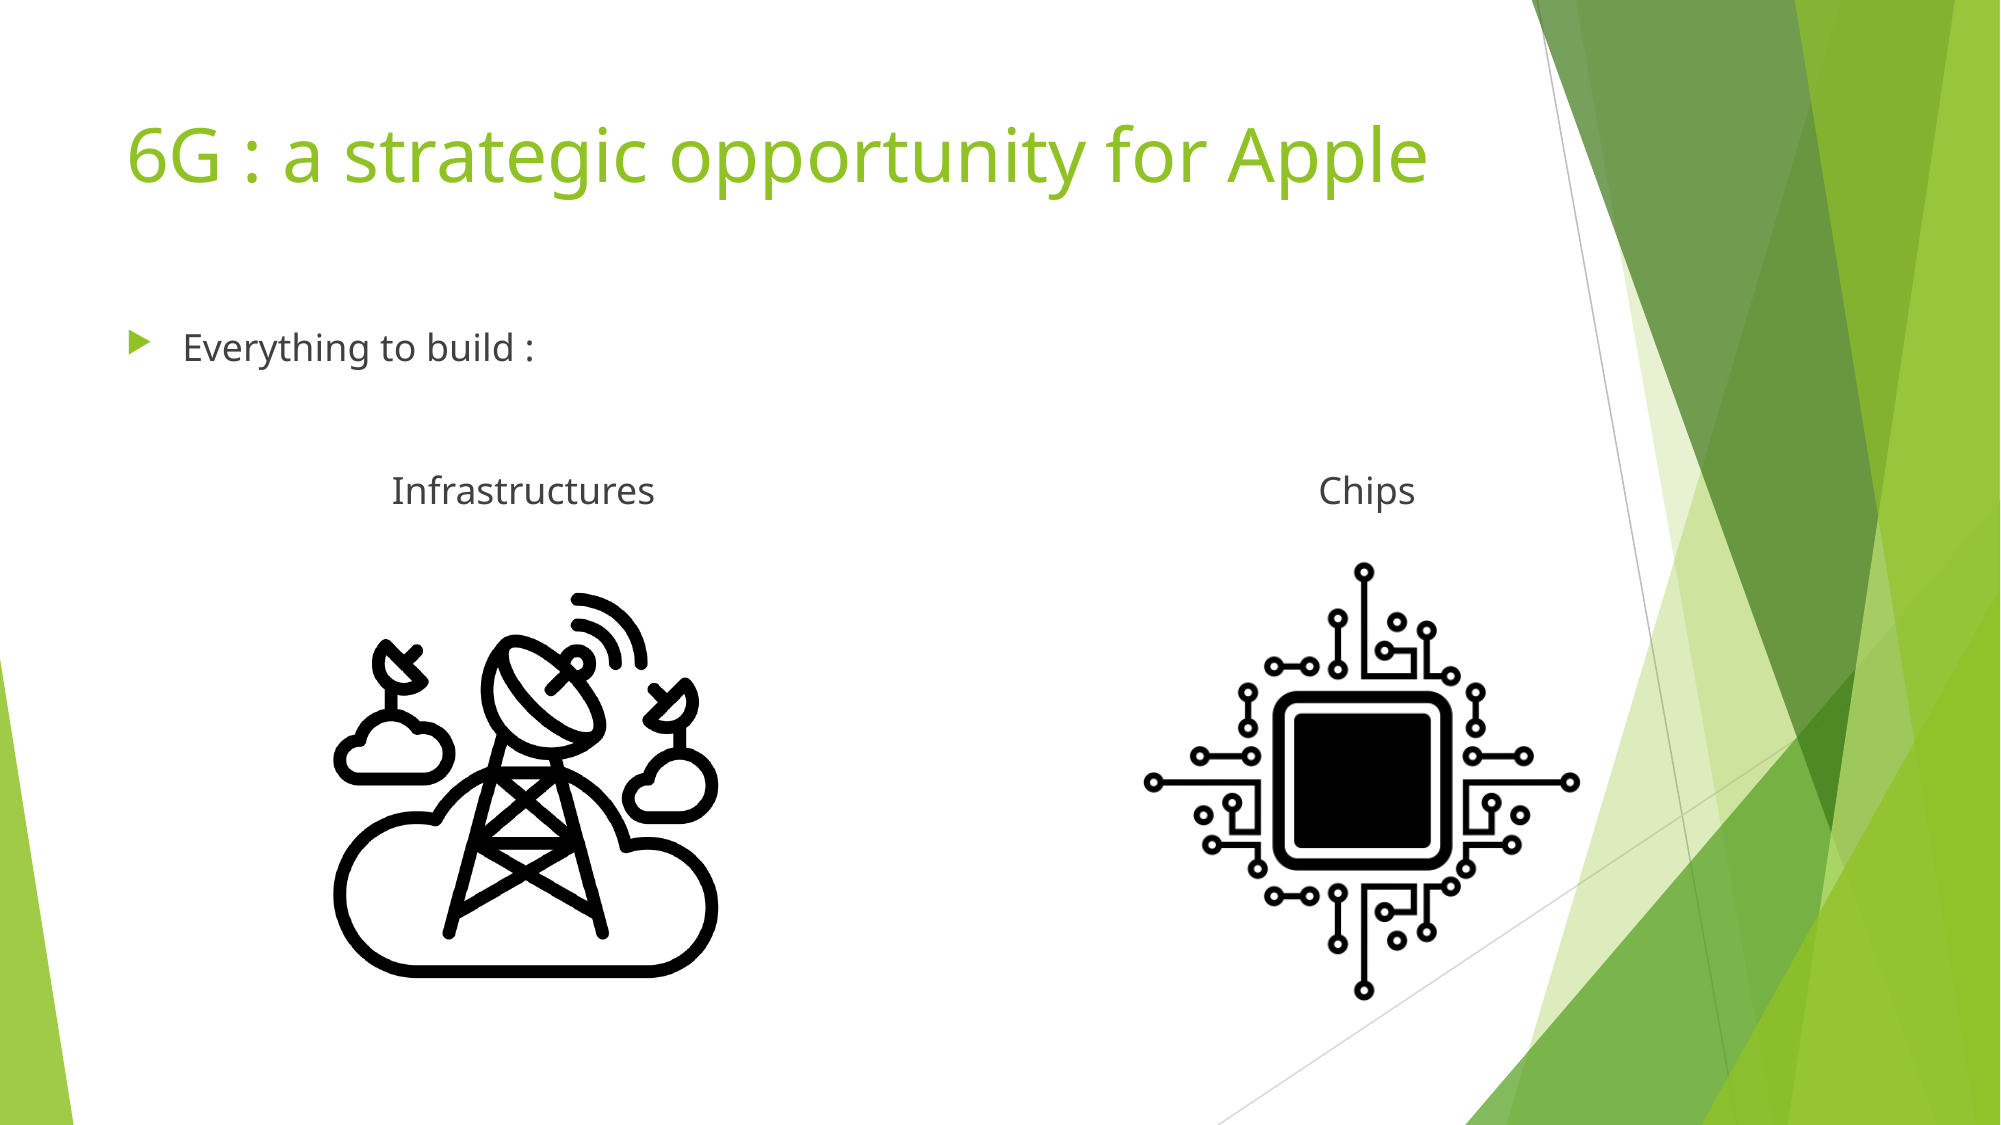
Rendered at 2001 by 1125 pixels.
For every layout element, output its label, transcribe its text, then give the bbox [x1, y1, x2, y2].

title 6G : a strategic opportunity for Apple [111, 99, 1522, 316]
text_box Chips [1303, 459, 1601, 534]
text_box Infrastructures [376, 459, 674, 534]
picture [999, 469, 1727, 1098]
picture [286, 580, 765, 987]
list Everything to build : [111, 316, 1522, 1035]
